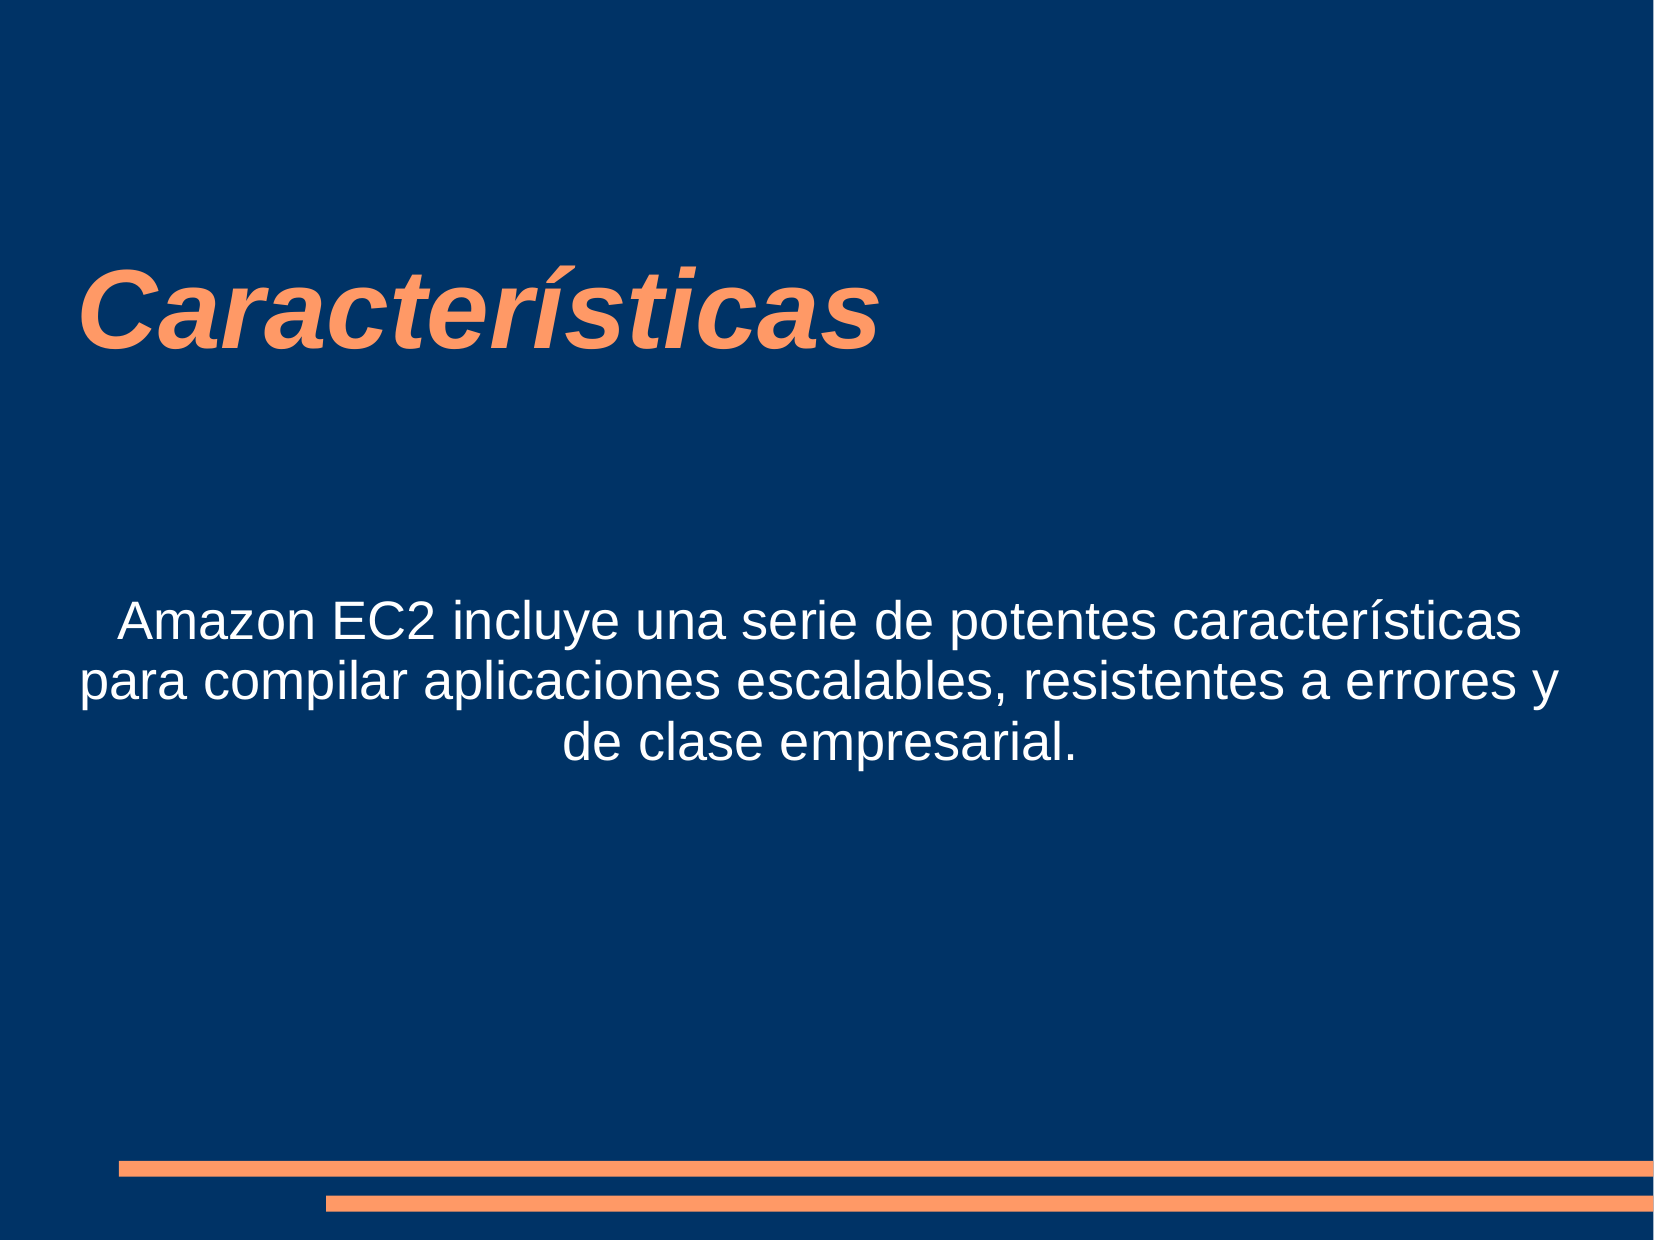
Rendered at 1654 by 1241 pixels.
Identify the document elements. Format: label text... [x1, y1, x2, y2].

list Amazon EC2 incluye una serie de potentes características para compilar aplicaciones escalables, resistentes a errores y de clase empresarial. [76, 590, 1565, 857]
title Características [76, 206, 1565, 414]
